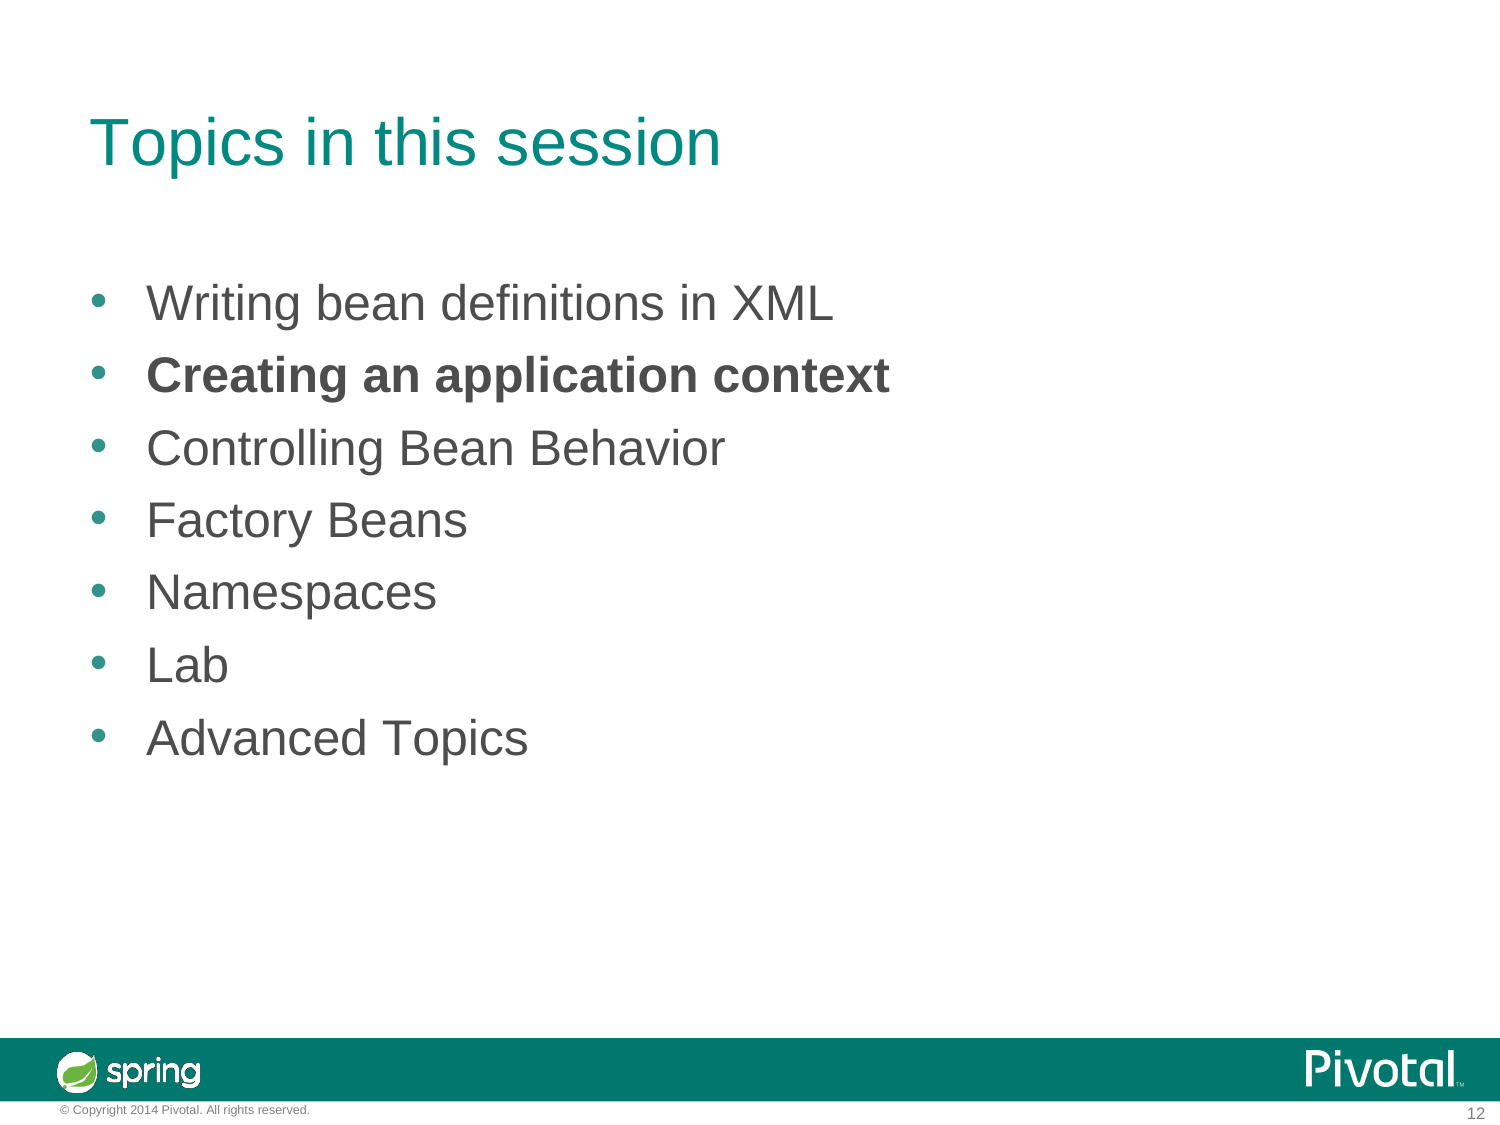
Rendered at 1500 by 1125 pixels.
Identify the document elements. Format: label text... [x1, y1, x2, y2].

title Topics in this session [75, 45, 1426, 233]
list Writing bean definitions in XML Creating an application context Controlling Bean Behavior Factory Beans Namespaces Lab Advanced Topics [75, 262, 1426, 773]
picture [32, 1041, 210, 1103]
picture [1306, 1050, 1464, 1087]
